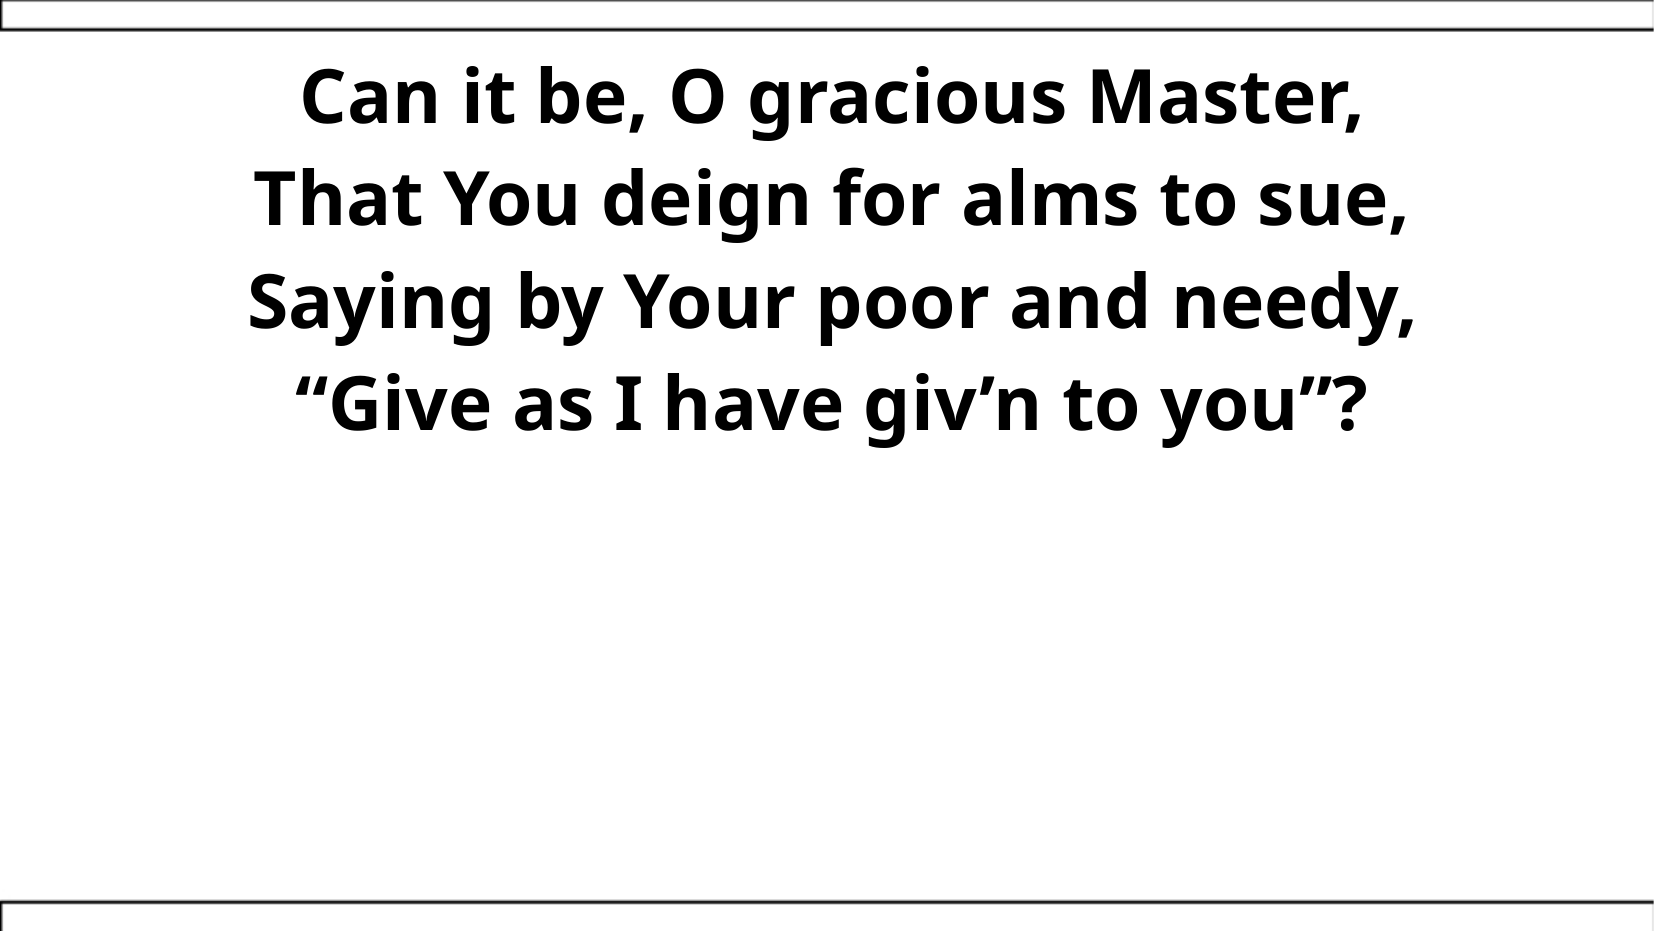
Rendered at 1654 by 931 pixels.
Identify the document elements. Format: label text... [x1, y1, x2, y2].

picture [0, 0, 1654, 931]
text_box Can it be, O gracious Master, That You deign for alms to sue, Saying by Your poor and needy, “Give as I have giv’n to you”? [120, 35, 1546, 451]
